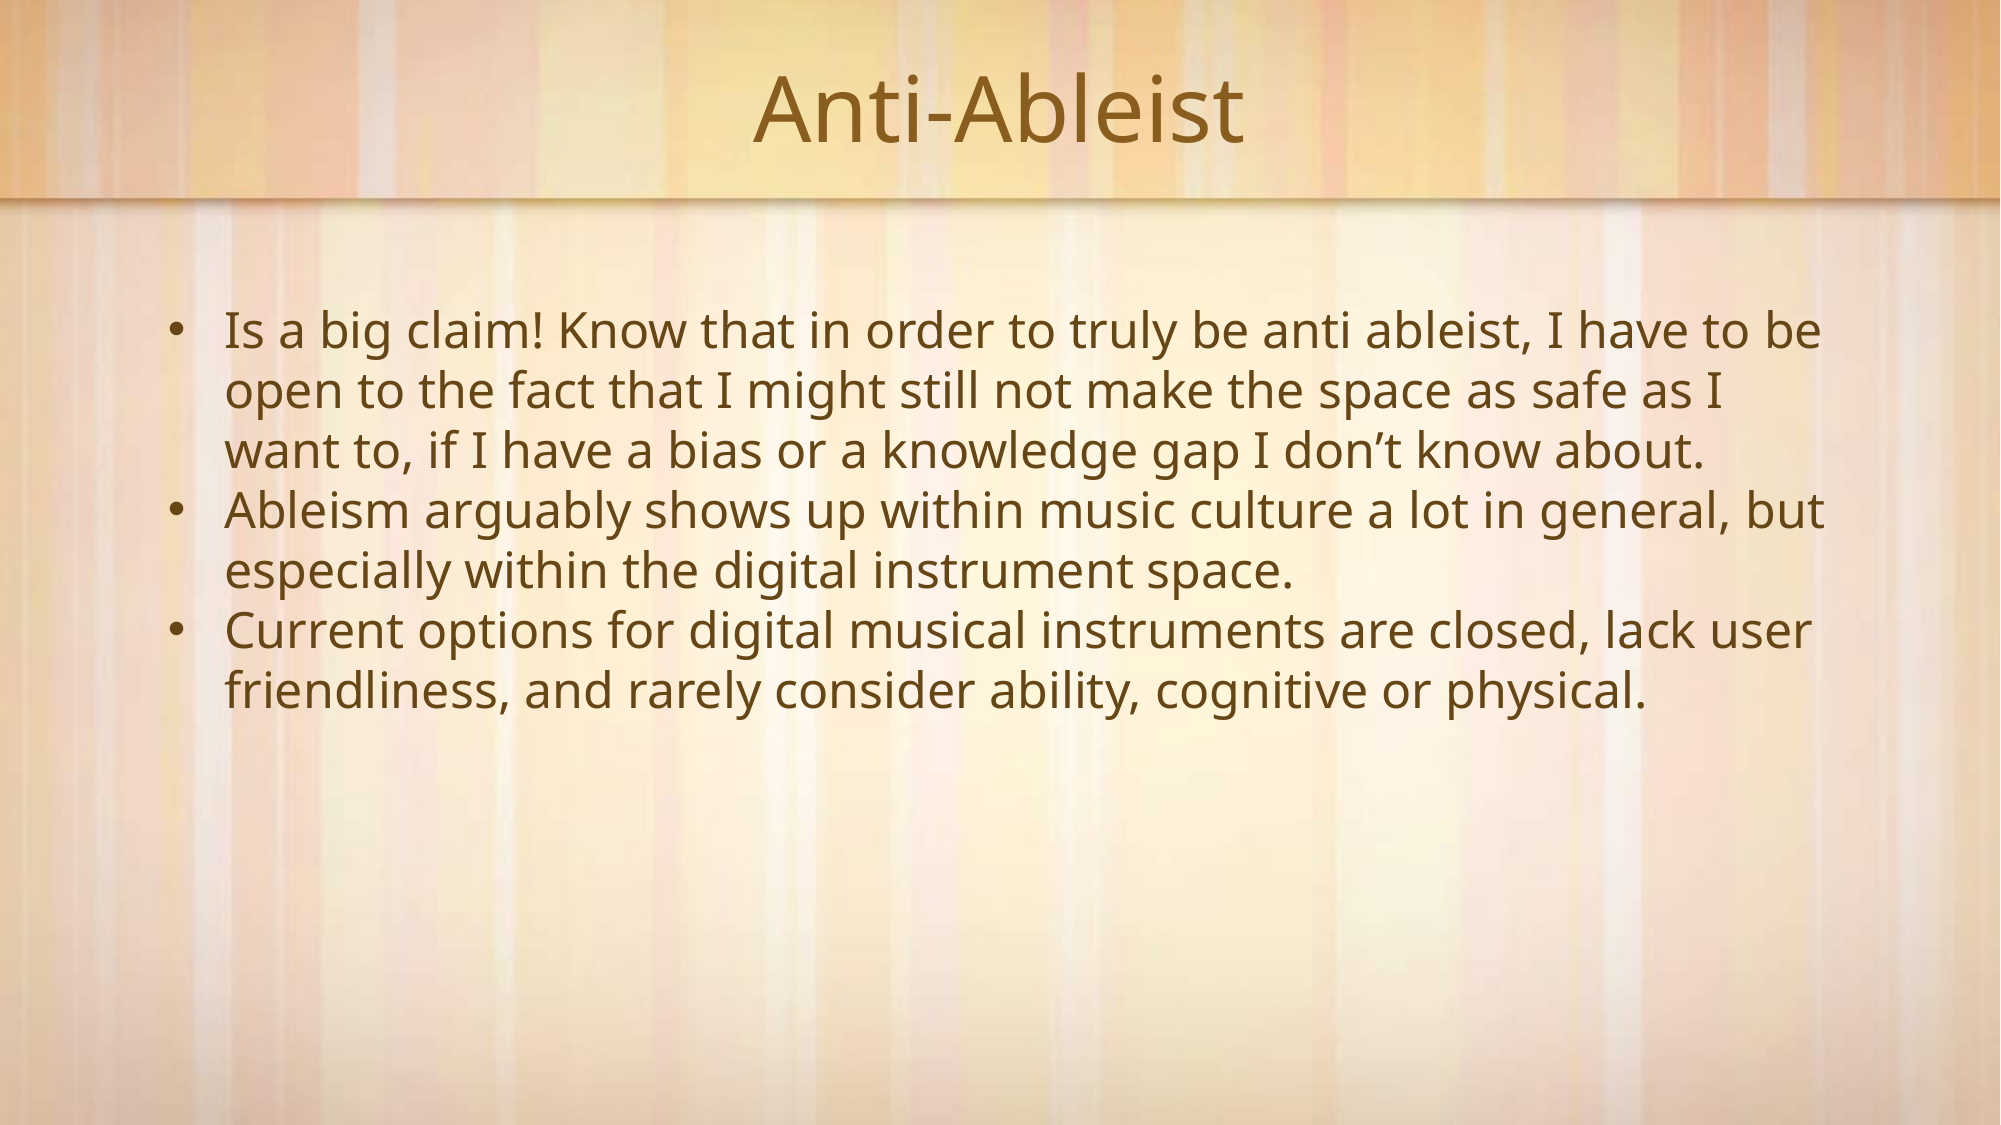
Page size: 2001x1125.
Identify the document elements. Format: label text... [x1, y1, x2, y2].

picture [0, 0, 2001, 1125]
title Anti-Ableist [151, 19, 1849, 192]
list Is a big claim! Know that in order to truly be anti ableist, I have to be open to the fact that I might still not make the space as safe as I want to, if I have a bias or a knowledge gap I don’t know about. Ableism arguably shows up within music culture a lot in general, but especially within the digital instrument space. Current options for digital musical instruments are closed, lack user friendliness, and rarely consider ability, cognitive or physical. [152, 290, 1848, 1000]
